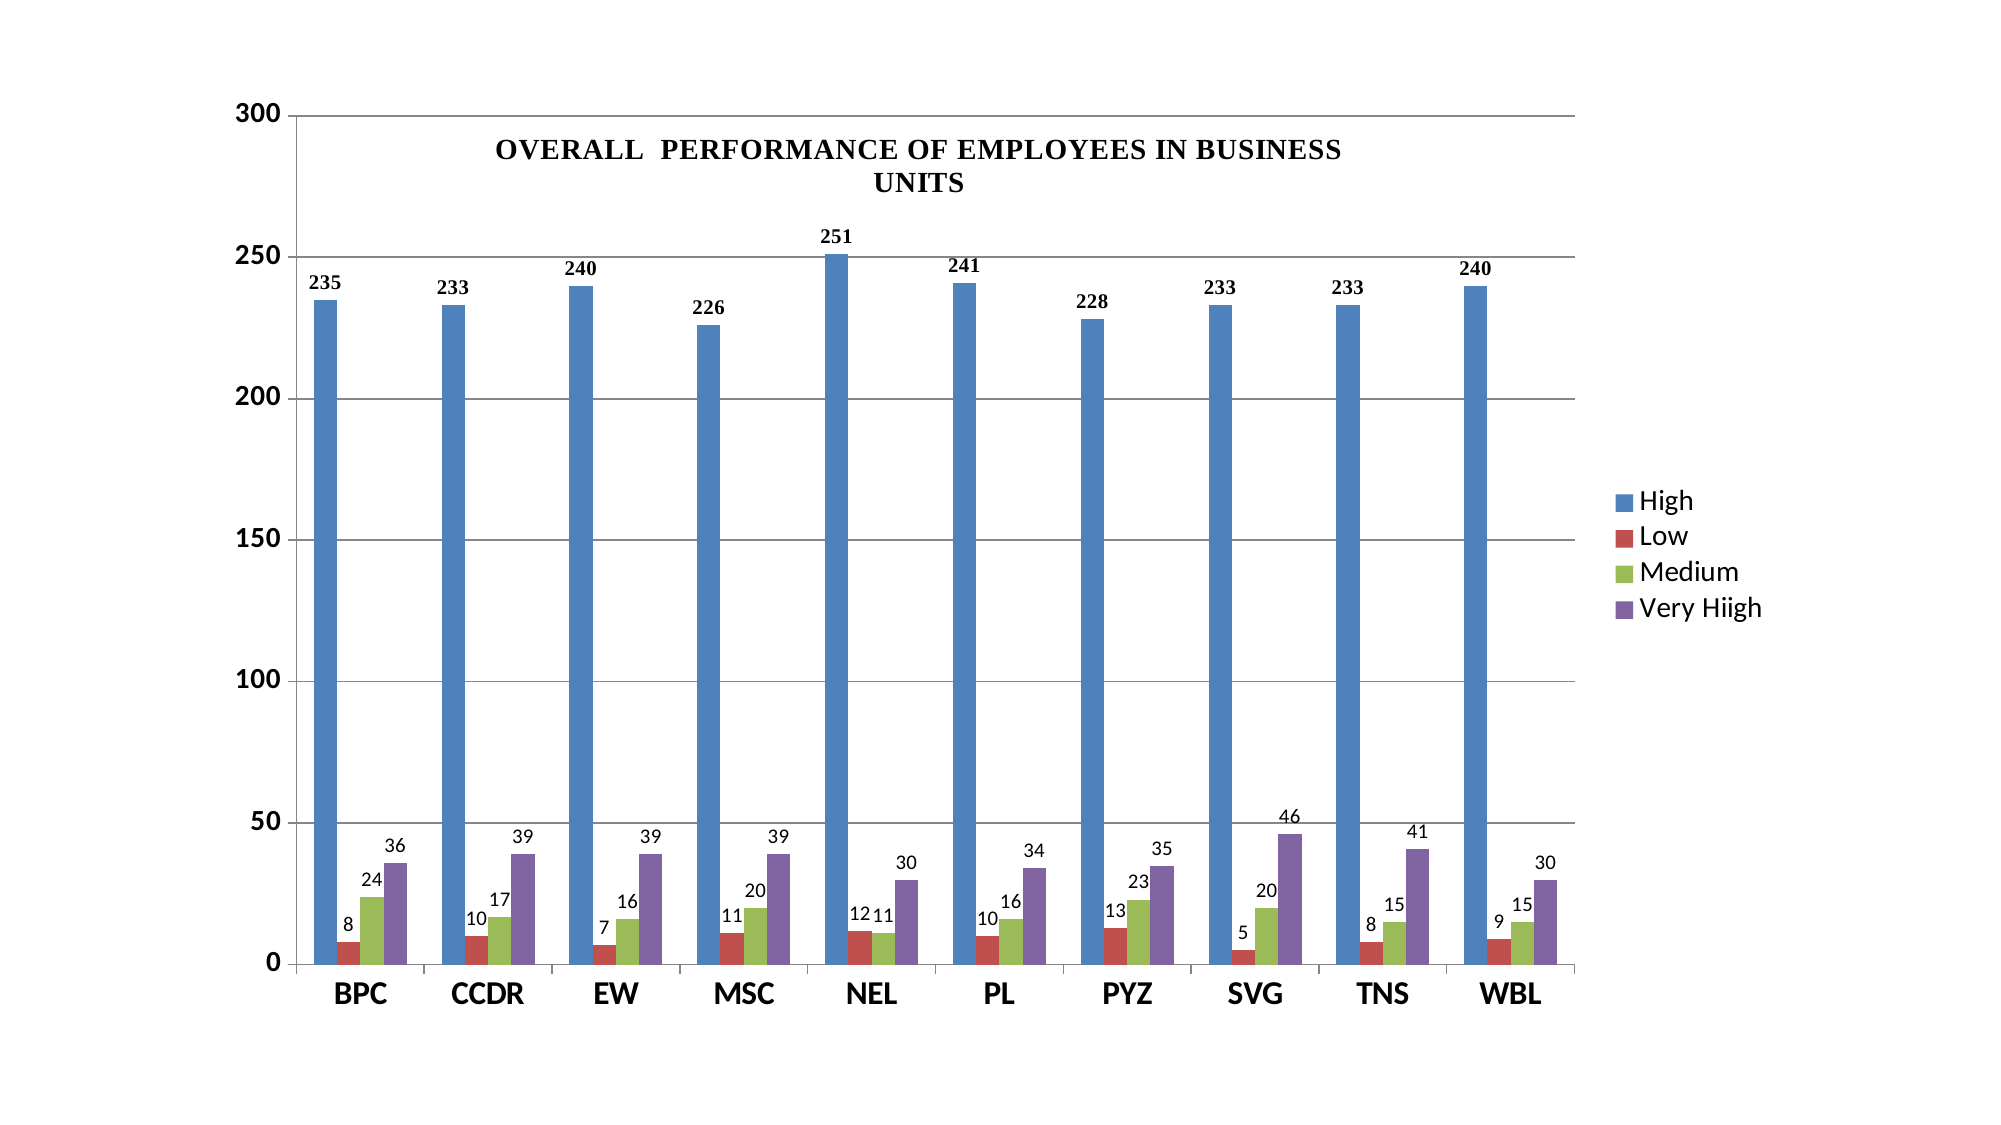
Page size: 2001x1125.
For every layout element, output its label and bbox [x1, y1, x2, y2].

chart [203, 82, 1786, 1032]
